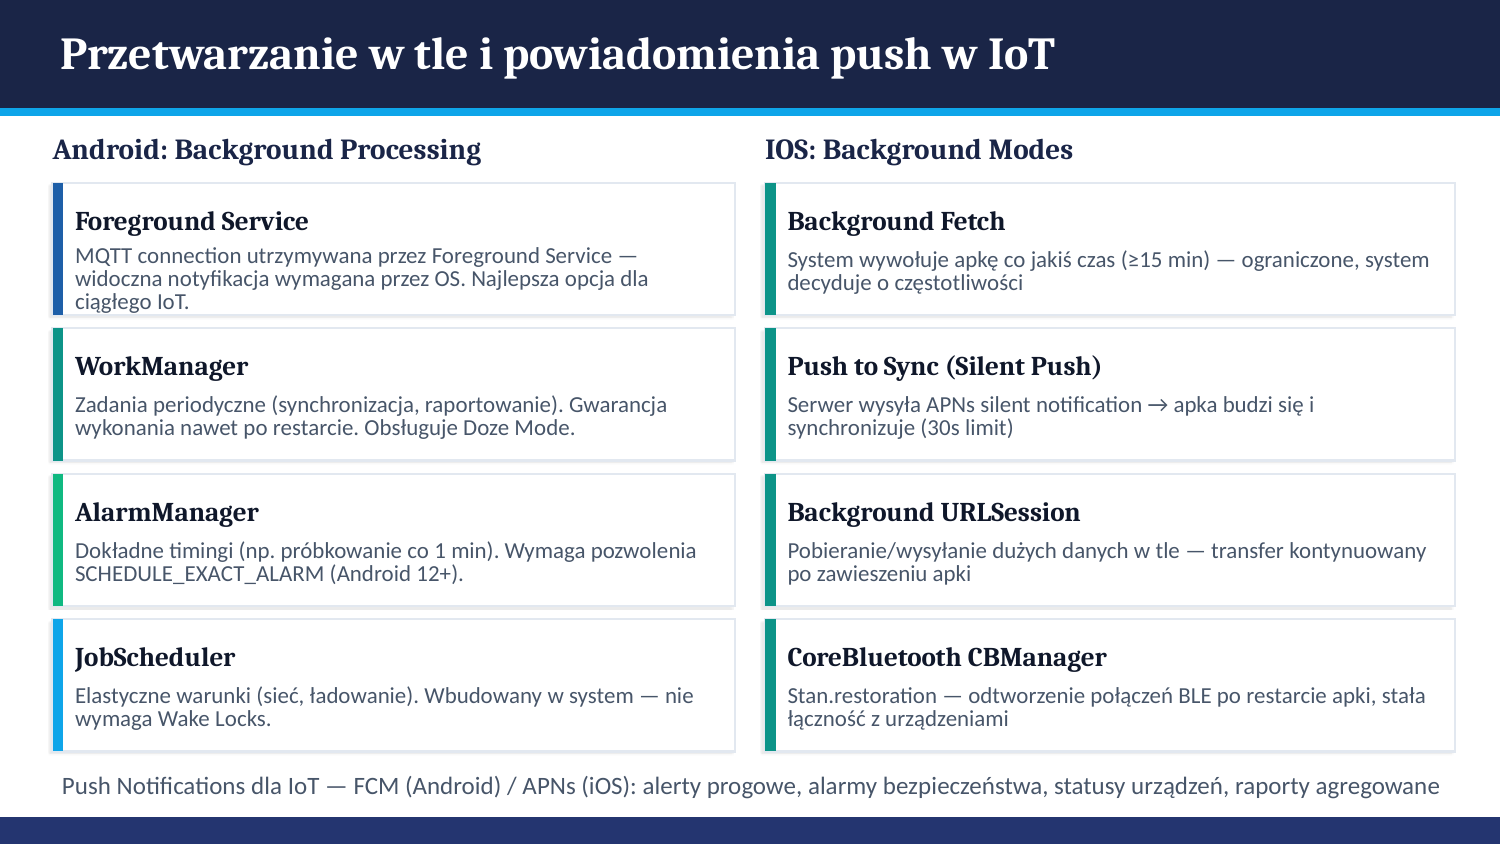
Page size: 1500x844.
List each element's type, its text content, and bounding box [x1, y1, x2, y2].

text_box System wywołuje apkę co jakiś czas (≥15 min) — ograniczone, system decyduje o częstotliwości [788, 246, 1448, 300]
text_box Push to Sync (Silent Push) [788, 340, 1448, 391]
text_box Dokładne timingi (np. próbkowanie co 1 min). Wymaga pozwolenia SCHEDULE_EXACT_ALARM (Android 12+). [75, 537, 728, 591]
text_box [0, 817, 1500, 844]
text_box IOS: Background Modes [765, 128, 1455, 173]
text_box Elastyczne warunki (sieć, ładowanie). Wbudowany w system — nie wymaga Wake Locks. [75, 683, 728, 737]
text_box [0, 0, 1500, 116]
text_box Przetwarzanie w tle i powiadomienia push w IoT [60, 6, 1440, 104]
text_box [52, 474, 735, 606]
text_box Push Notifications dla IoT — FCM (Android) / APNs (iOS): alerty progowe, alarmy bezpieczeństwa, statusy urządzeń, raporty agregowane [41, 762, 1465, 814]
text_box Pobieranie/wysyłanie dużych danych w tle — transfer kontynuowany po zawieszeniu apki [788, 537, 1448, 591]
text_box [765, 474, 1455, 606]
text_box [52, 328, 735, 461]
text_box [765, 183, 1455, 315]
text_box [765, 328, 1455, 461]
text_box Android: Background Processing [52, 128, 735, 173]
text_box WorkManager [75, 340, 728, 391]
text_box CoreBluetooth CBManager [788, 631, 1448, 683]
text_box Background Fetch [788, 195, 1448, 246]
text_box Zadania periodyczne (synchronizacja, raportowanie). Gwarancja wykonania nawet po restarcie. Obsługuje Doze Mode. [75, 391, 728, 446]
text_box AlarmManager [75, 486, 728, 537]
text_box [52, 619, 735, 751]
text_box Foreground Service [75, 195, 728, 246]
text_box [52, 183, 735, 315]
text_box Stan.restoration — odtworzenie połączeń BLE po restarcie apki, stała łączność z urządzeniami [788, 683, 1448, 737]
text_box Serwer wysyła APNs silent notification → apka budzi się i synchronizuje (30s limit) [788, 391, 1448, 446]
text_box MQTT connection utrzymywana przez Foreground Service — widoczna notyfikacja wymagana przez OS. Najlepsza opcja dla ciągłego IoT. [75, 246, 728, 300]
text_box Background URLSession [788, 486, 1448, 537]
text_box [765, 619, 1455, 751]
text_box JobScheduler [75, 631, 728, 683]
